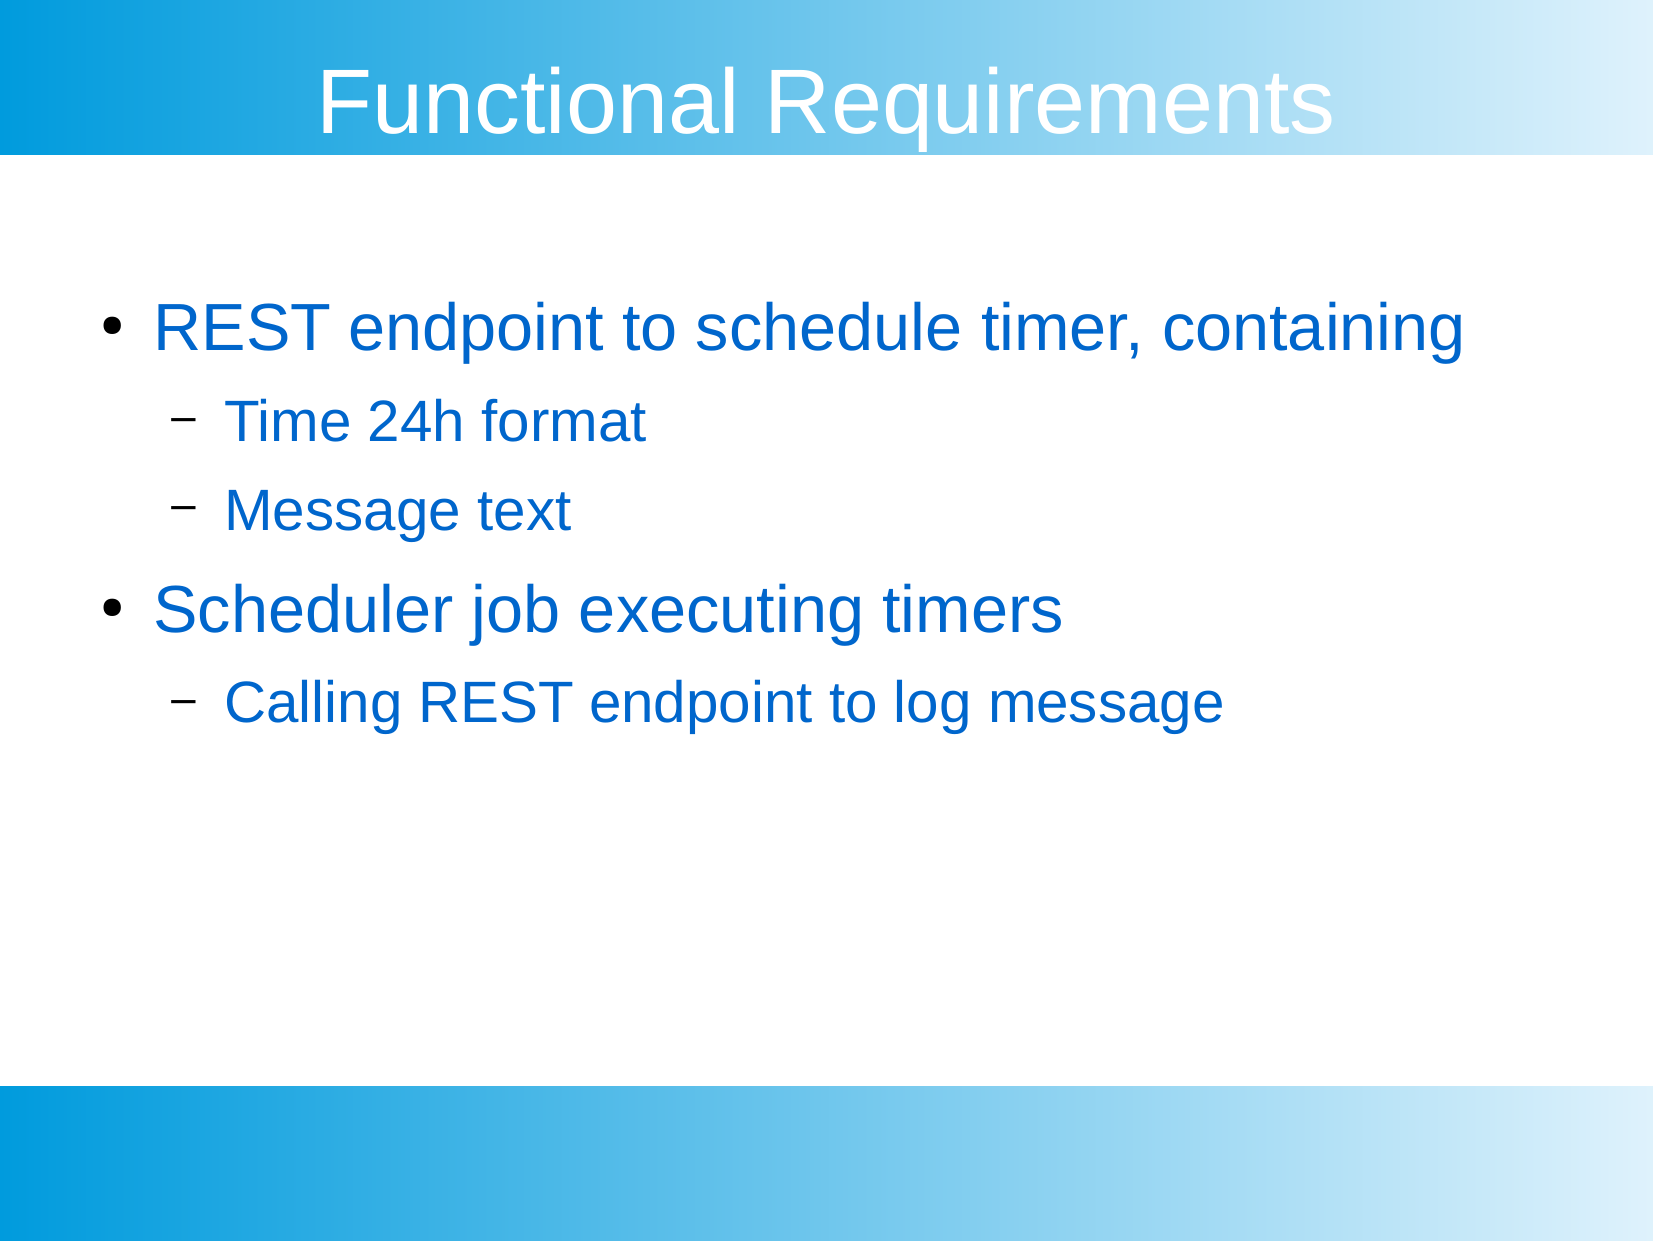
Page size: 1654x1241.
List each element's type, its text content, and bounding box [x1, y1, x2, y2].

list REST endpoint to schedule timer, containing Time 24h format Message text Scheduler job executing timers Calling REST endpoint to log message [82, 290, 1571, 1010]
title Functional Requirements [82, 49, 1571, 155]
